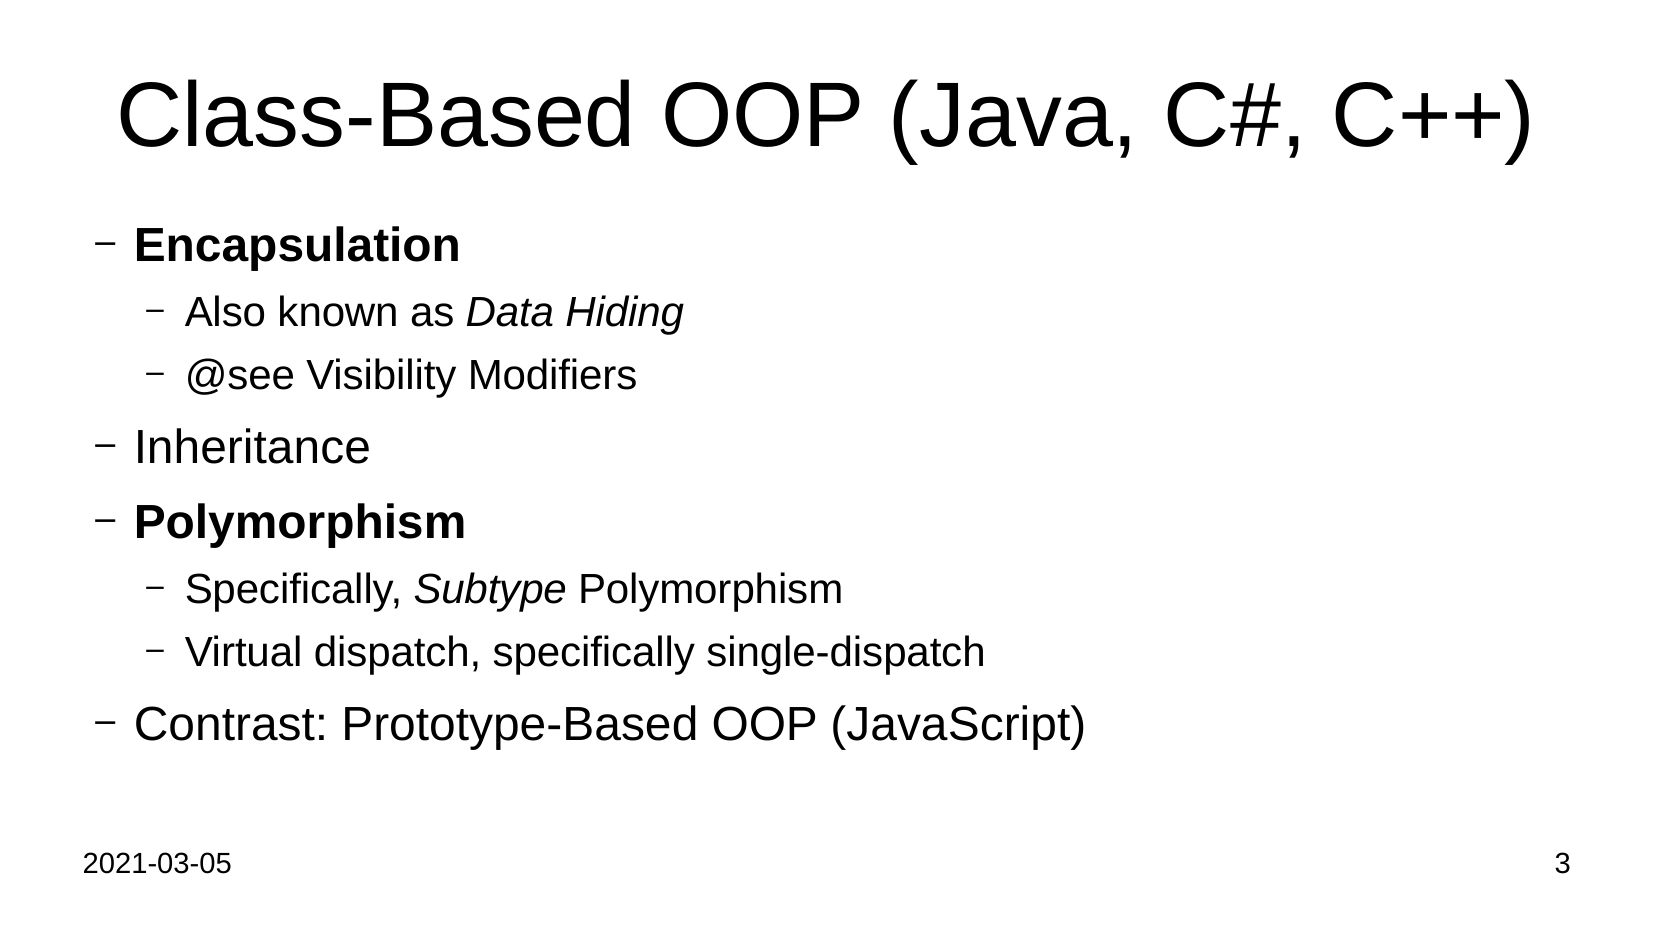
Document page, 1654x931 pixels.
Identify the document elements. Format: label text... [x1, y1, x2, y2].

list Encapsulation Also known as Data Hiding @see Visibility Modifiers Inheritance Polymorphism Specifically, Subtype Polymorphism Virtual dispatch, specifically single-dispatch Contrast: Prototype-Based OOP (JavaScript) [82, 217, 1571, 758]
title Class-Based OOP (Java, C#, C++) [82, 37, 1571, 193]
